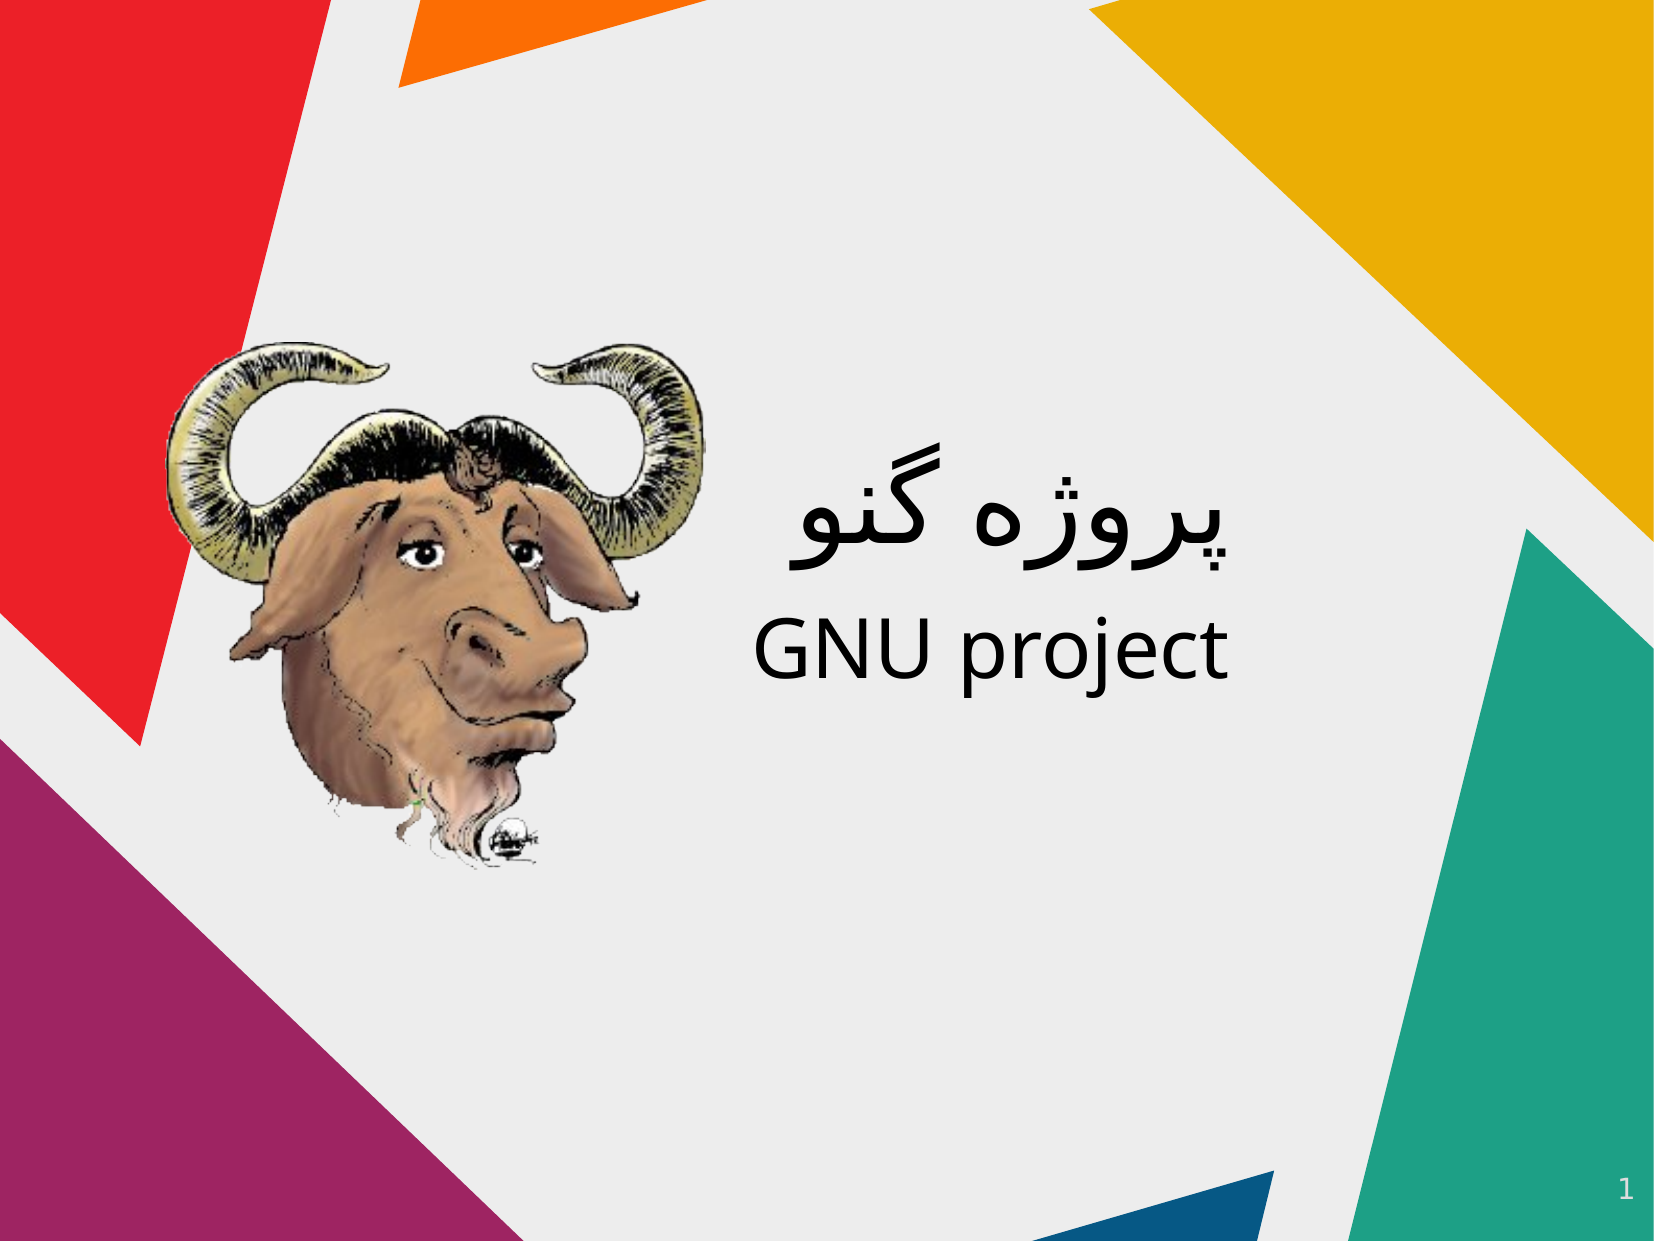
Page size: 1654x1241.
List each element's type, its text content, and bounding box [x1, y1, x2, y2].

picture [165, 342, 706, 871]
text_box پروژه گنو GNU project [585, 435, 1246, 747]
